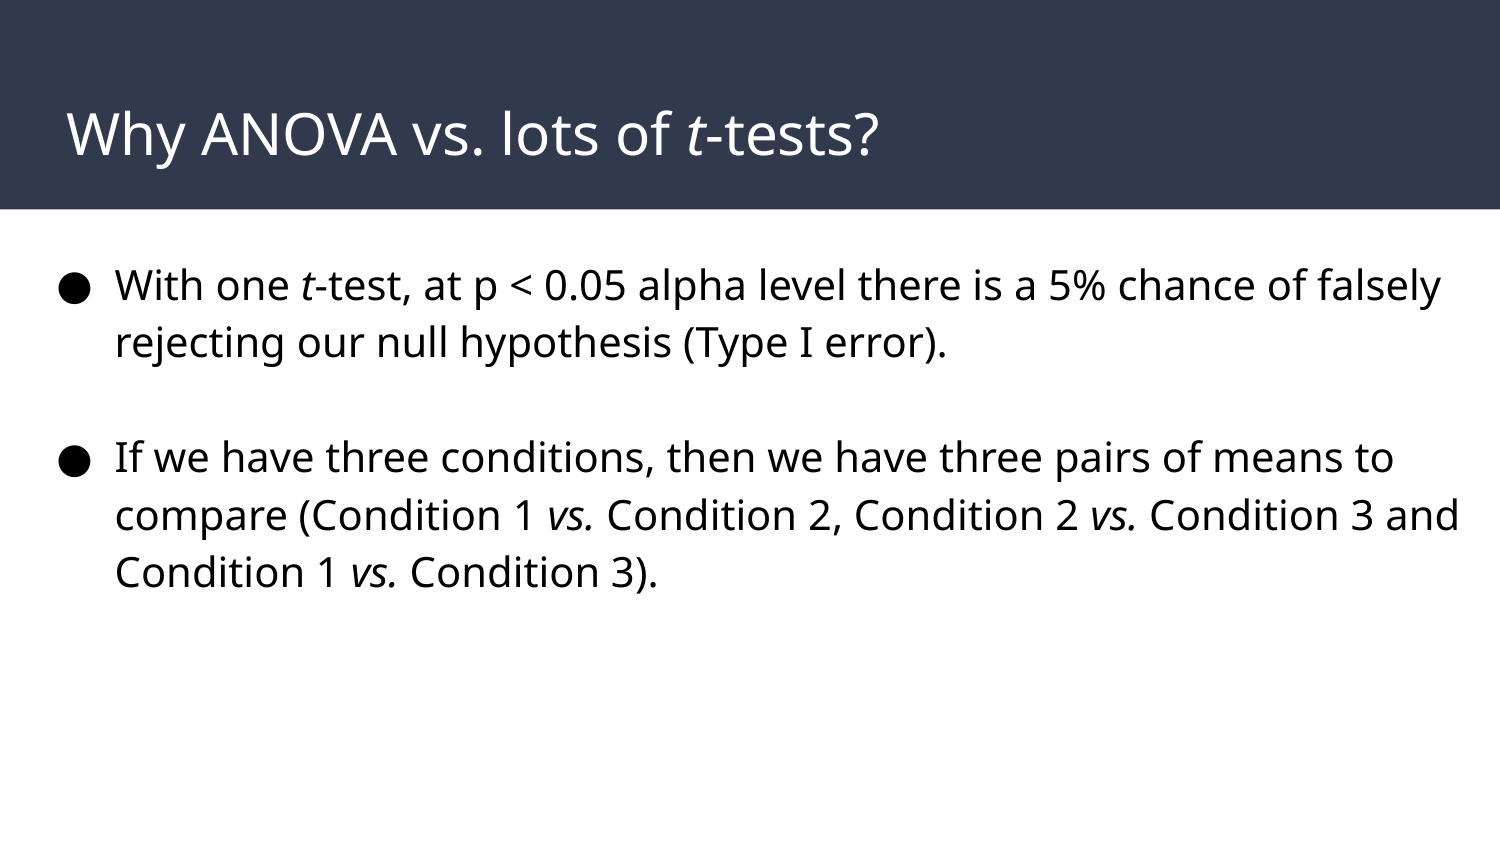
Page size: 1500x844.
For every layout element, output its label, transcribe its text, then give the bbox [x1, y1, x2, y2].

title Why ANOVA vs. lots of t-tests? [51, 82, 1449, 185]
text_box With one t-test, at p < 0.05 alpha level there is a 5% chance of falsely rejecting our null hypothesis (Type I error). If we have three conditions, then we have three pairs of means to compare (Condition 1 vs. Condition 2, Condition 2 vs. Condition 3 and Condition 1 vs. Condition 3). [24, 235, 1477, 826]
